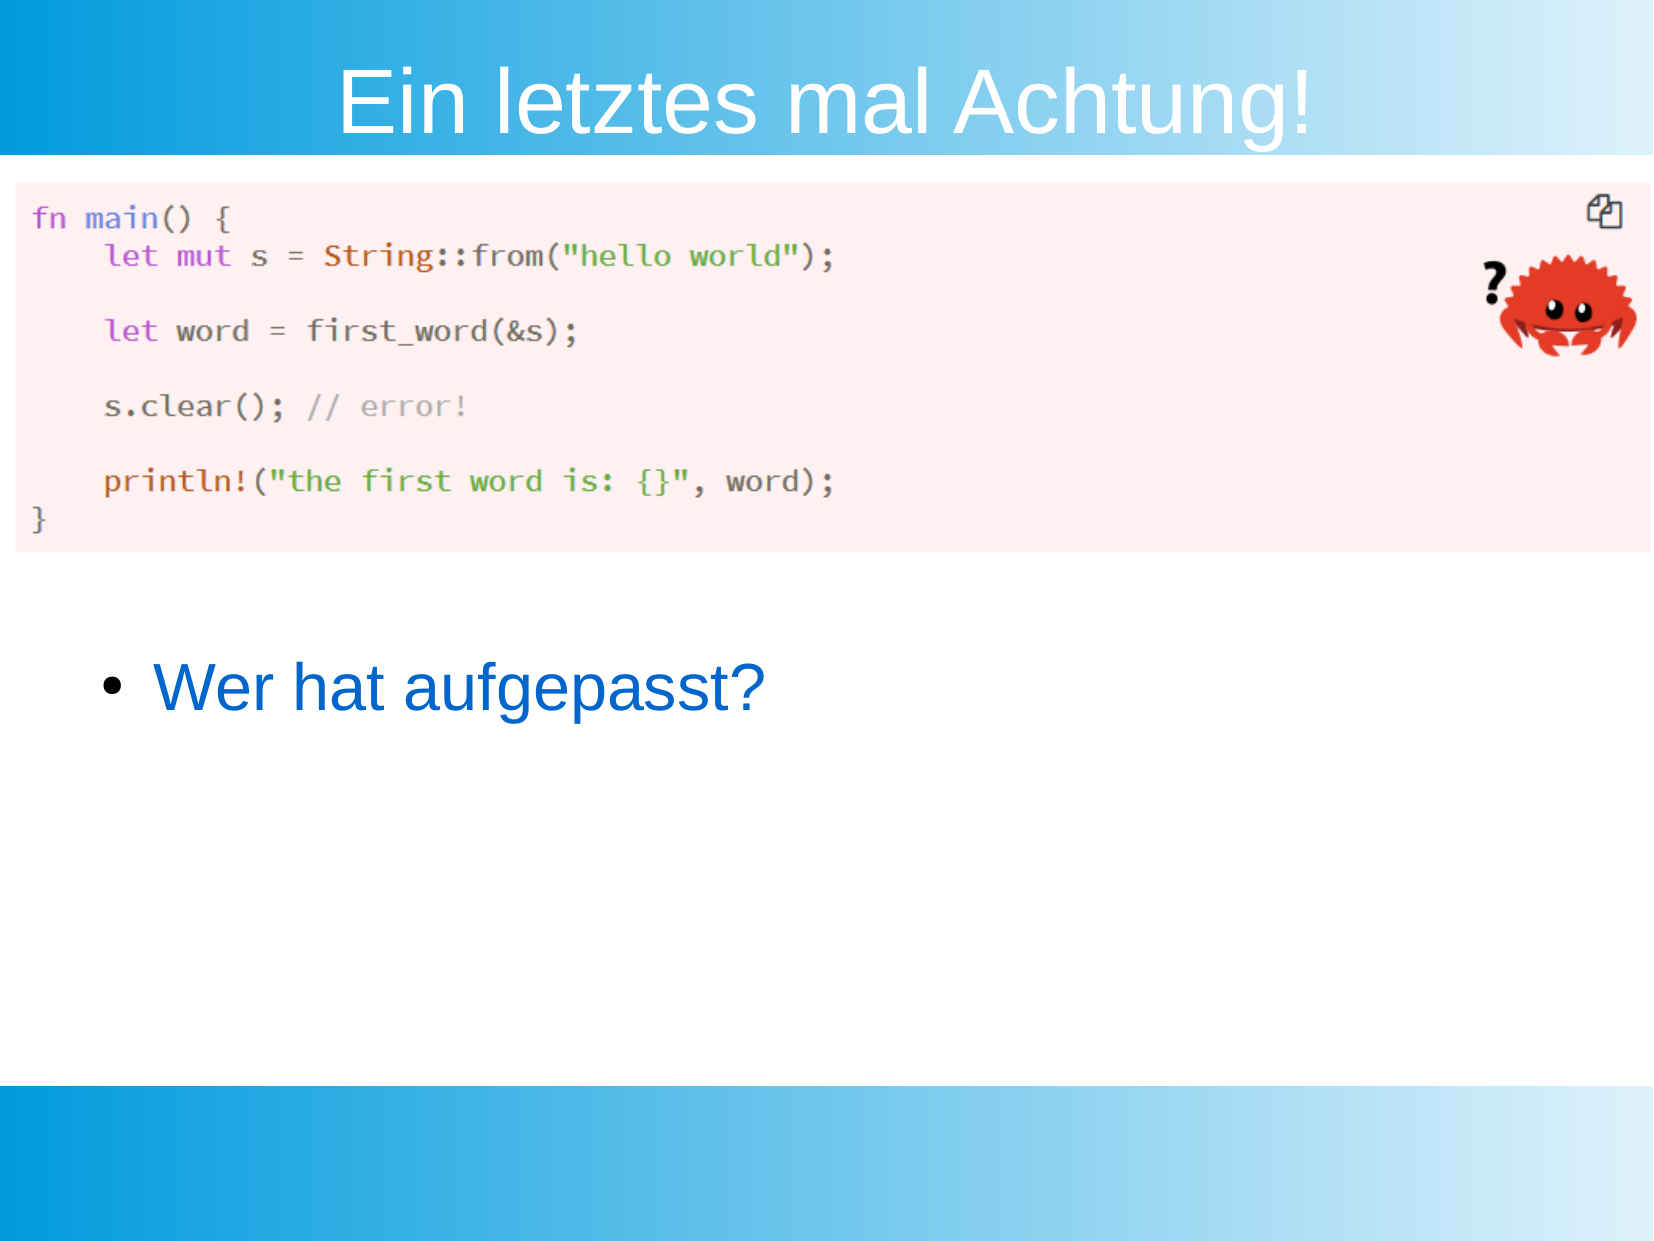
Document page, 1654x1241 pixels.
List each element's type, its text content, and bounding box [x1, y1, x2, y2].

title Ein letztes mal Achtung! [82, 49, 1571, 155]
picture [11, 177, 1651, 554]
list Wer hat aufgepasst? [82, 649, 1571, 1010]
